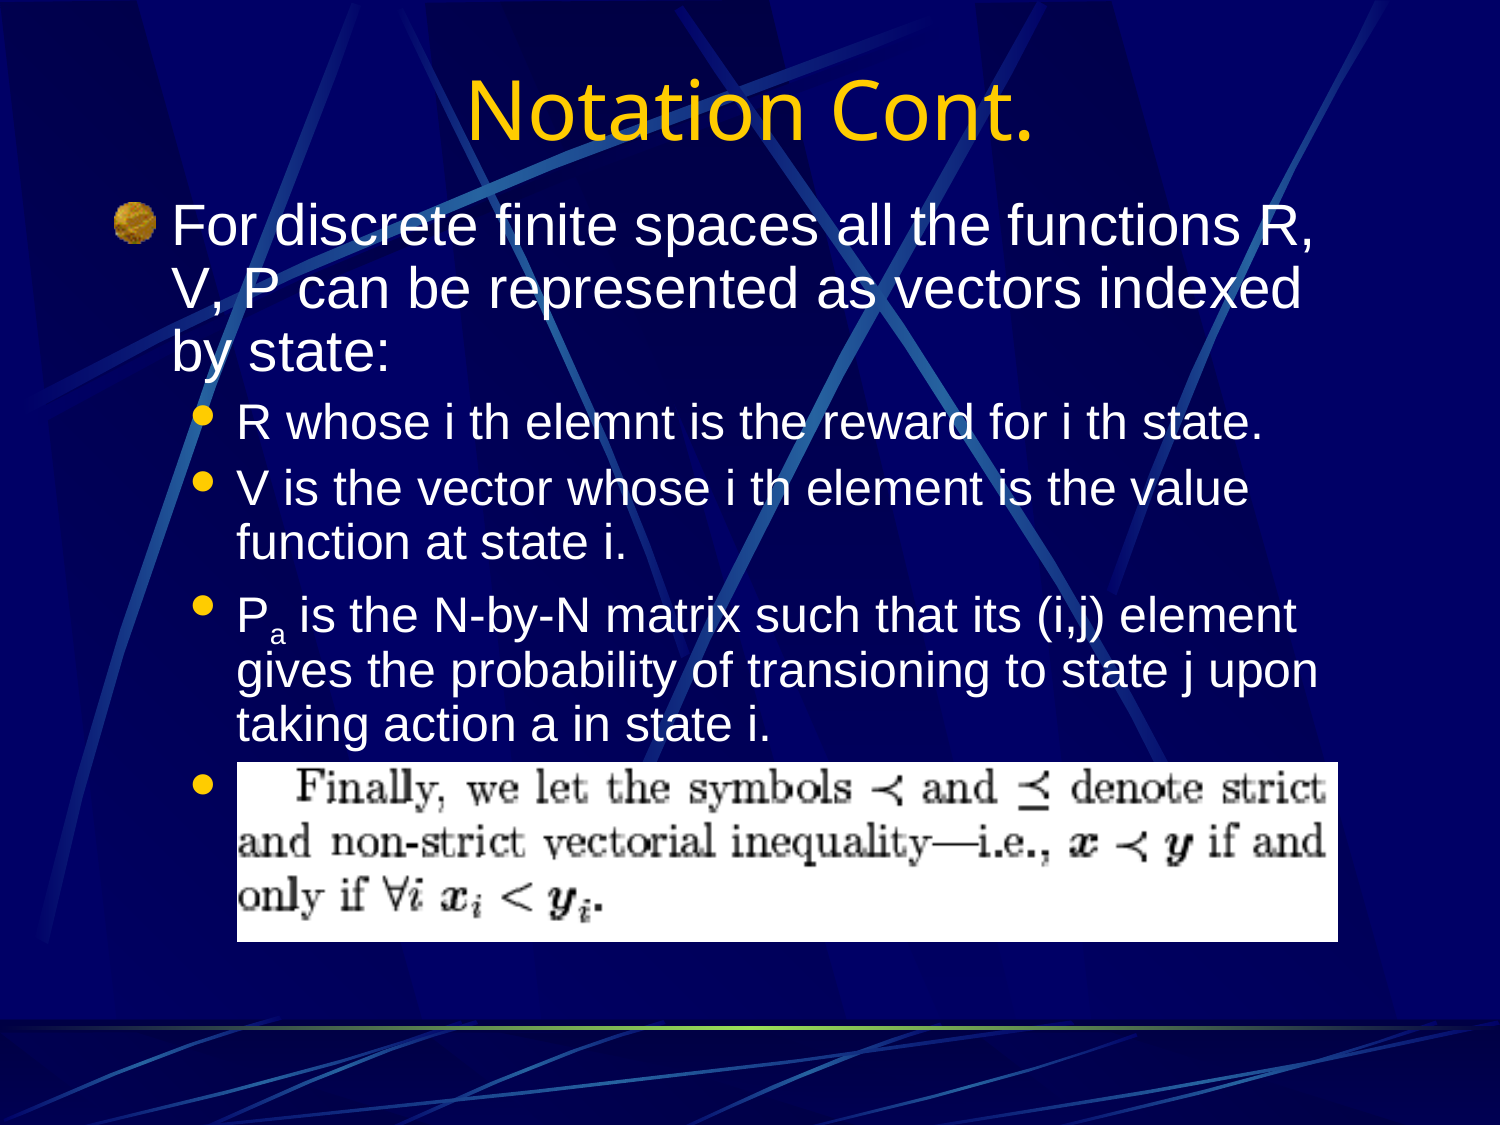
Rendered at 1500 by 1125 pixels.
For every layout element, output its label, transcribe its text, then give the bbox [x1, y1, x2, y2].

title Notation Cont. [112, 49, 1388, 166]
chart [237, 762, 1338, 942]
list For discrete finite spaces all the functions R, V, P can be represented as vectors indexed by state: R whose i th elemnt is the reward for i th state. V is the vector whose i th element is the value function at state i. Pa is the N-by-N matrix such that its (i,j) element gives the probability of transioning to state j upon taking action a in state i. a [99, 187, 1375, 838]
